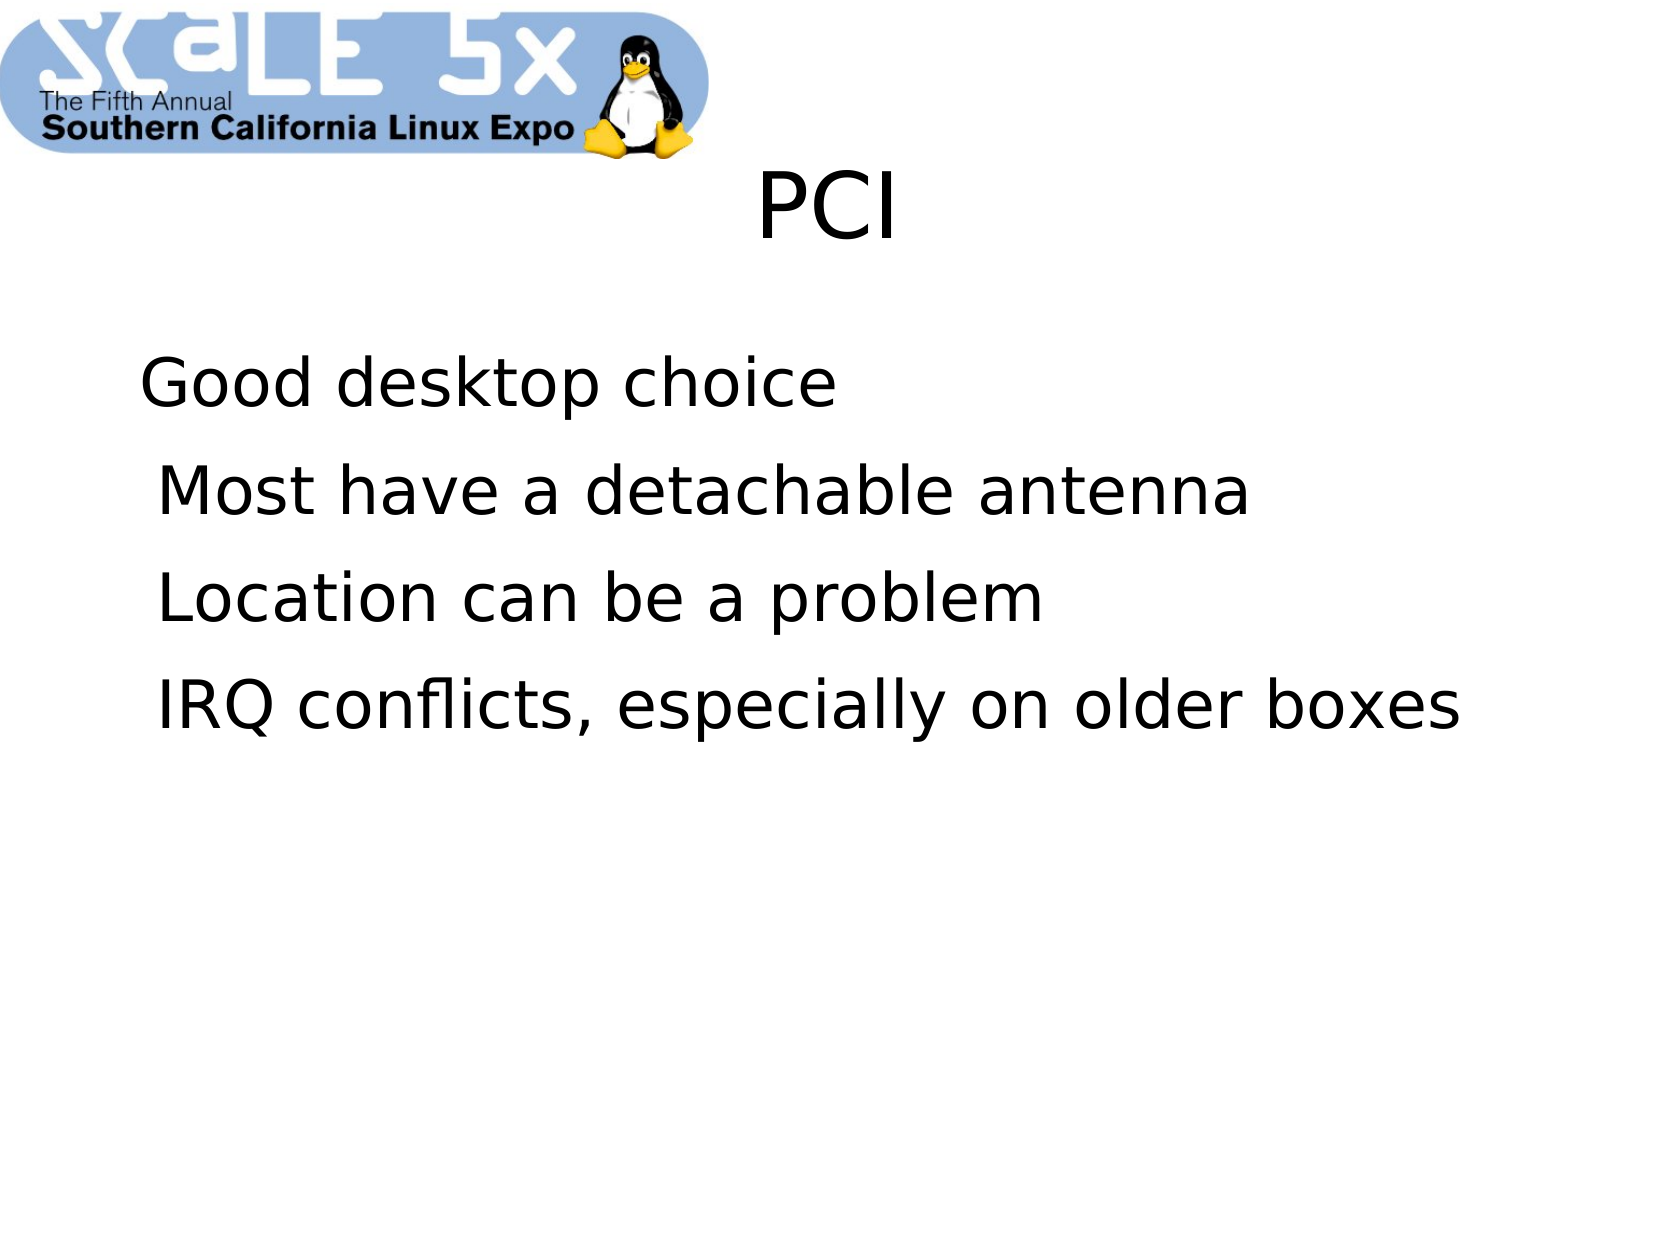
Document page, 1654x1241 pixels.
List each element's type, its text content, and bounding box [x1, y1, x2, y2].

list Good desktop choice Most have a detachable antenna Location can be a problem IRQ conflicts, especially on older boxes [121, 344, 1533, 1127]
picture [0, 3, 709, 159]
title PCI [121, 102, 1533, 311]
